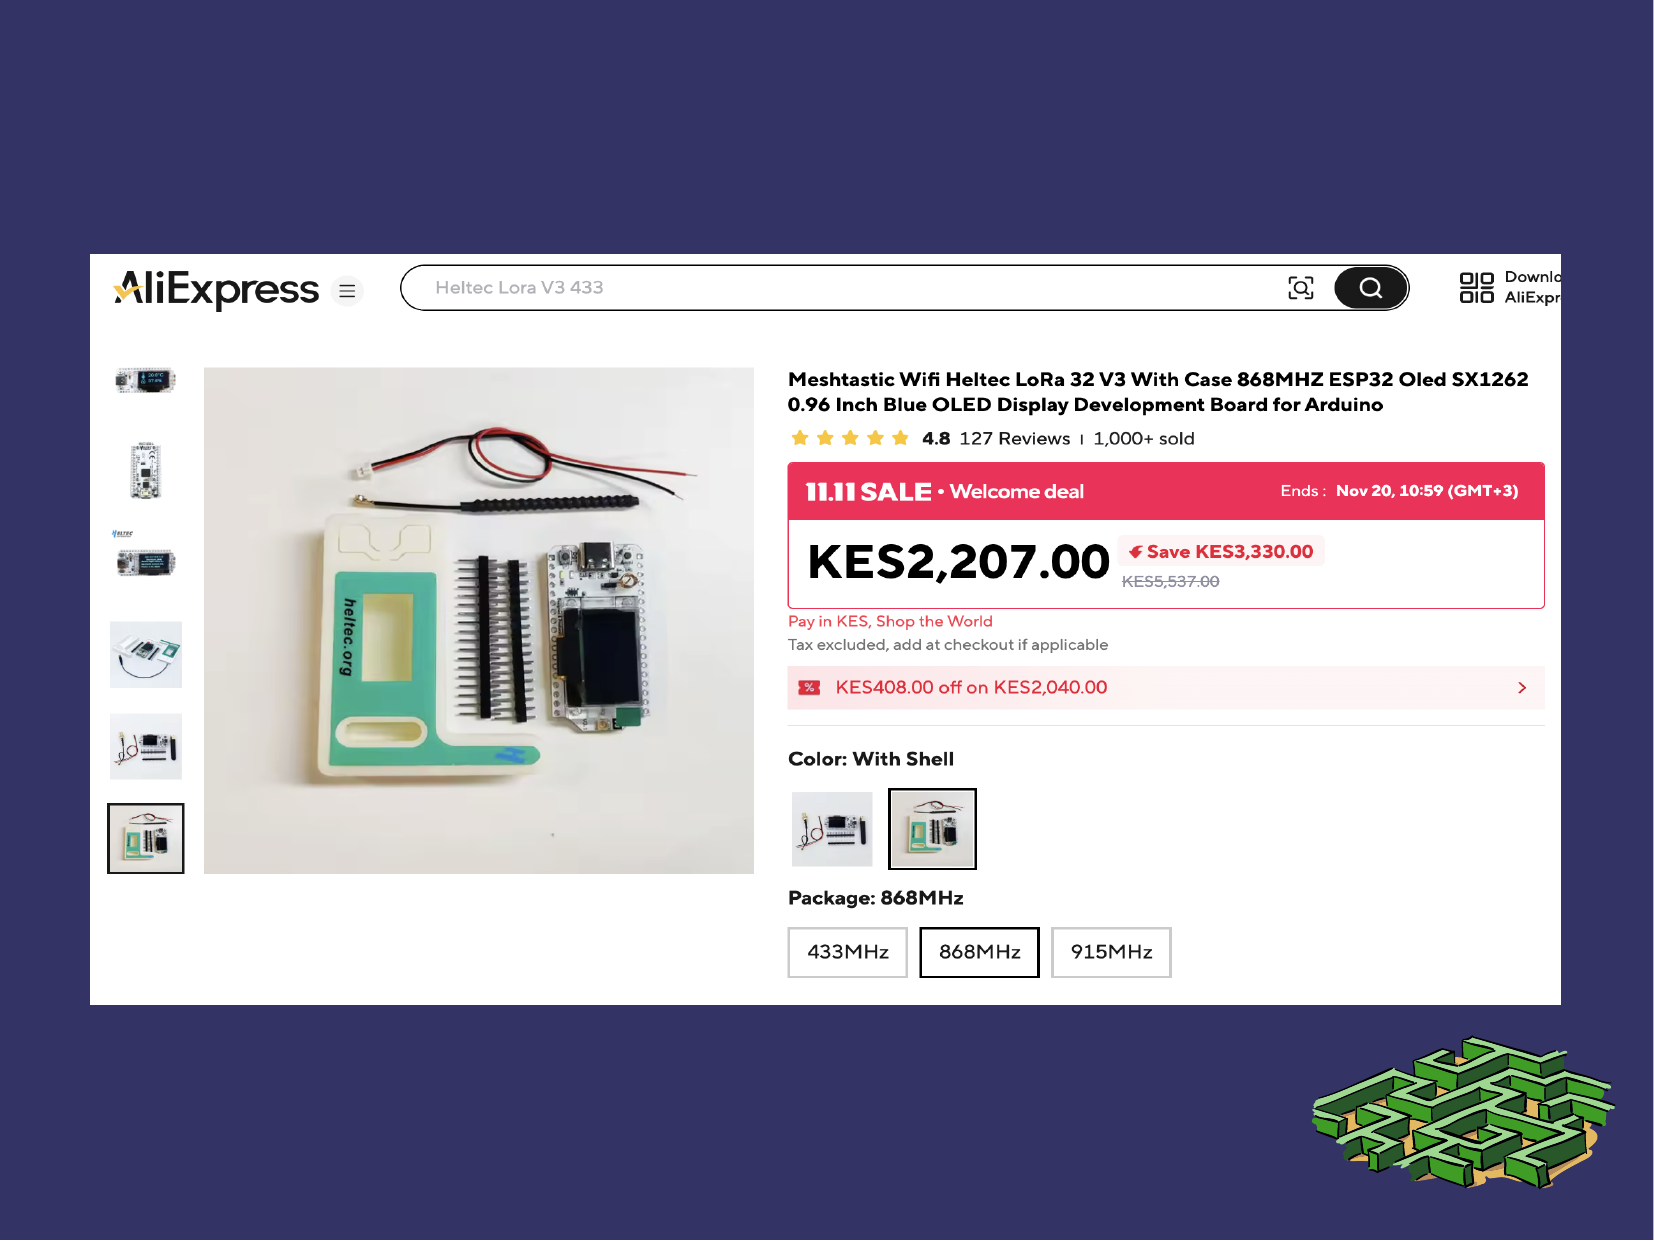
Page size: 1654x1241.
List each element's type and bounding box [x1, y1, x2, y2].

picture [90, 254, 1561, 1006]
